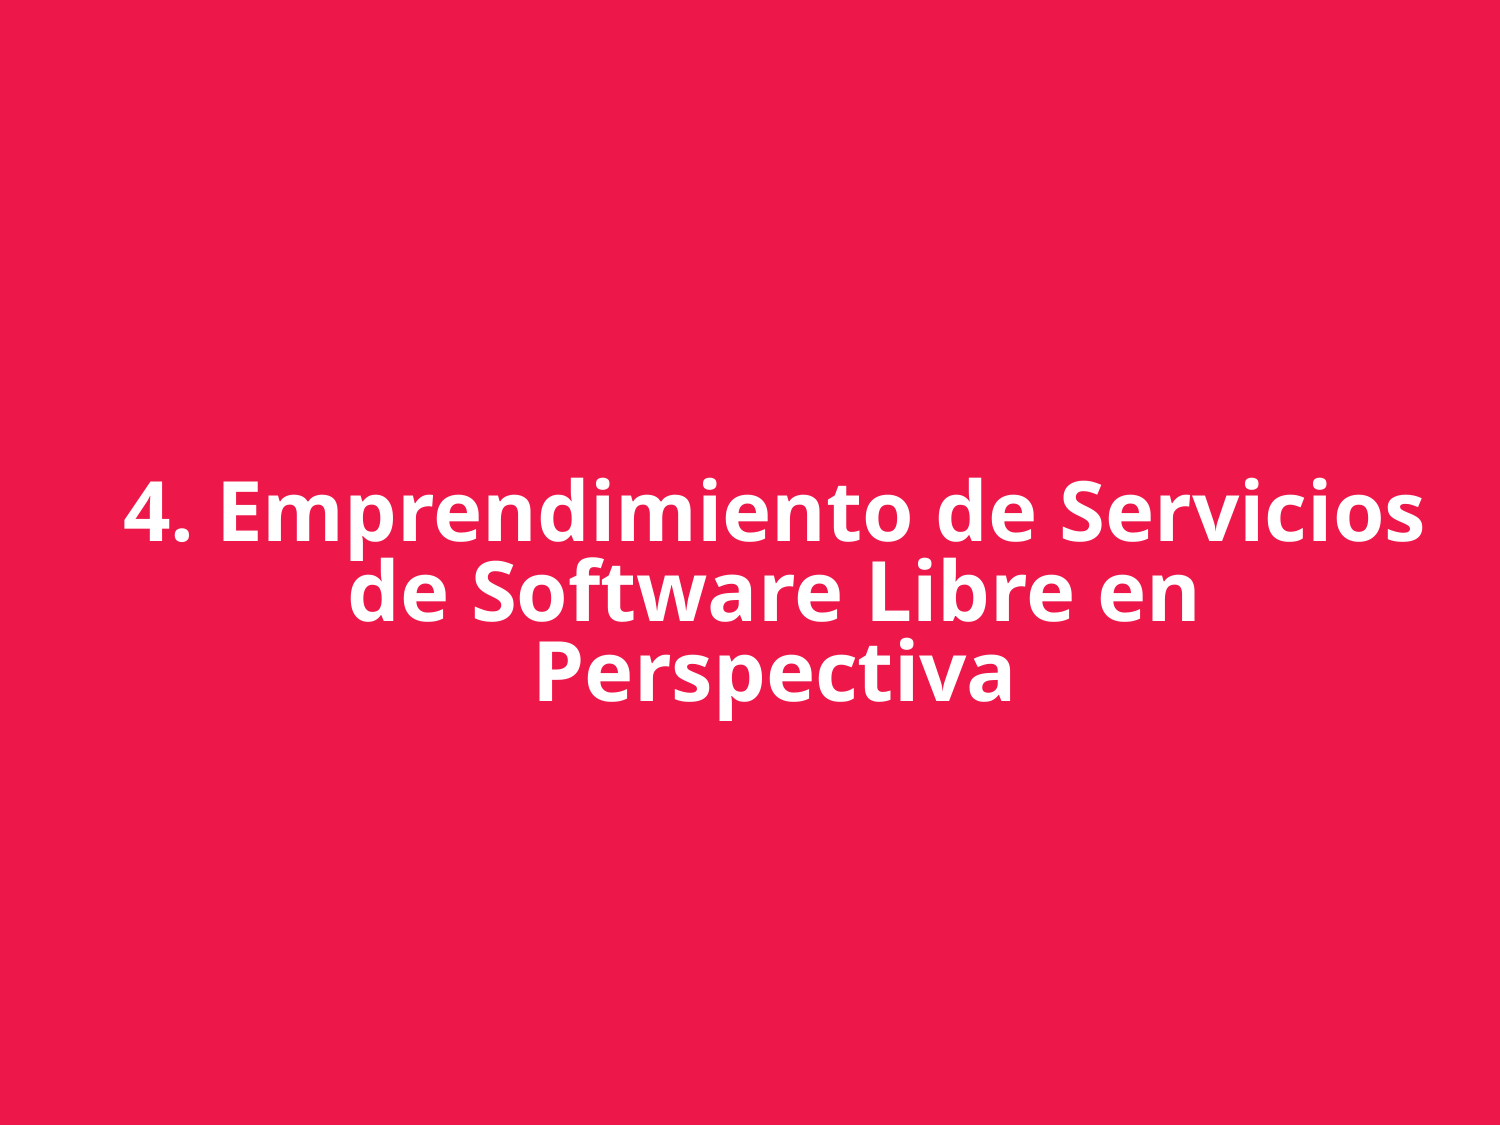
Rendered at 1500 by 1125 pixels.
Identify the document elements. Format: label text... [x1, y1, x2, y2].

text_box [75, 445, 1426, 633]
text_box 4. Emprendimiento de Servicios de Software Libre en Perspectiva [99, 470, 1450, 658]
